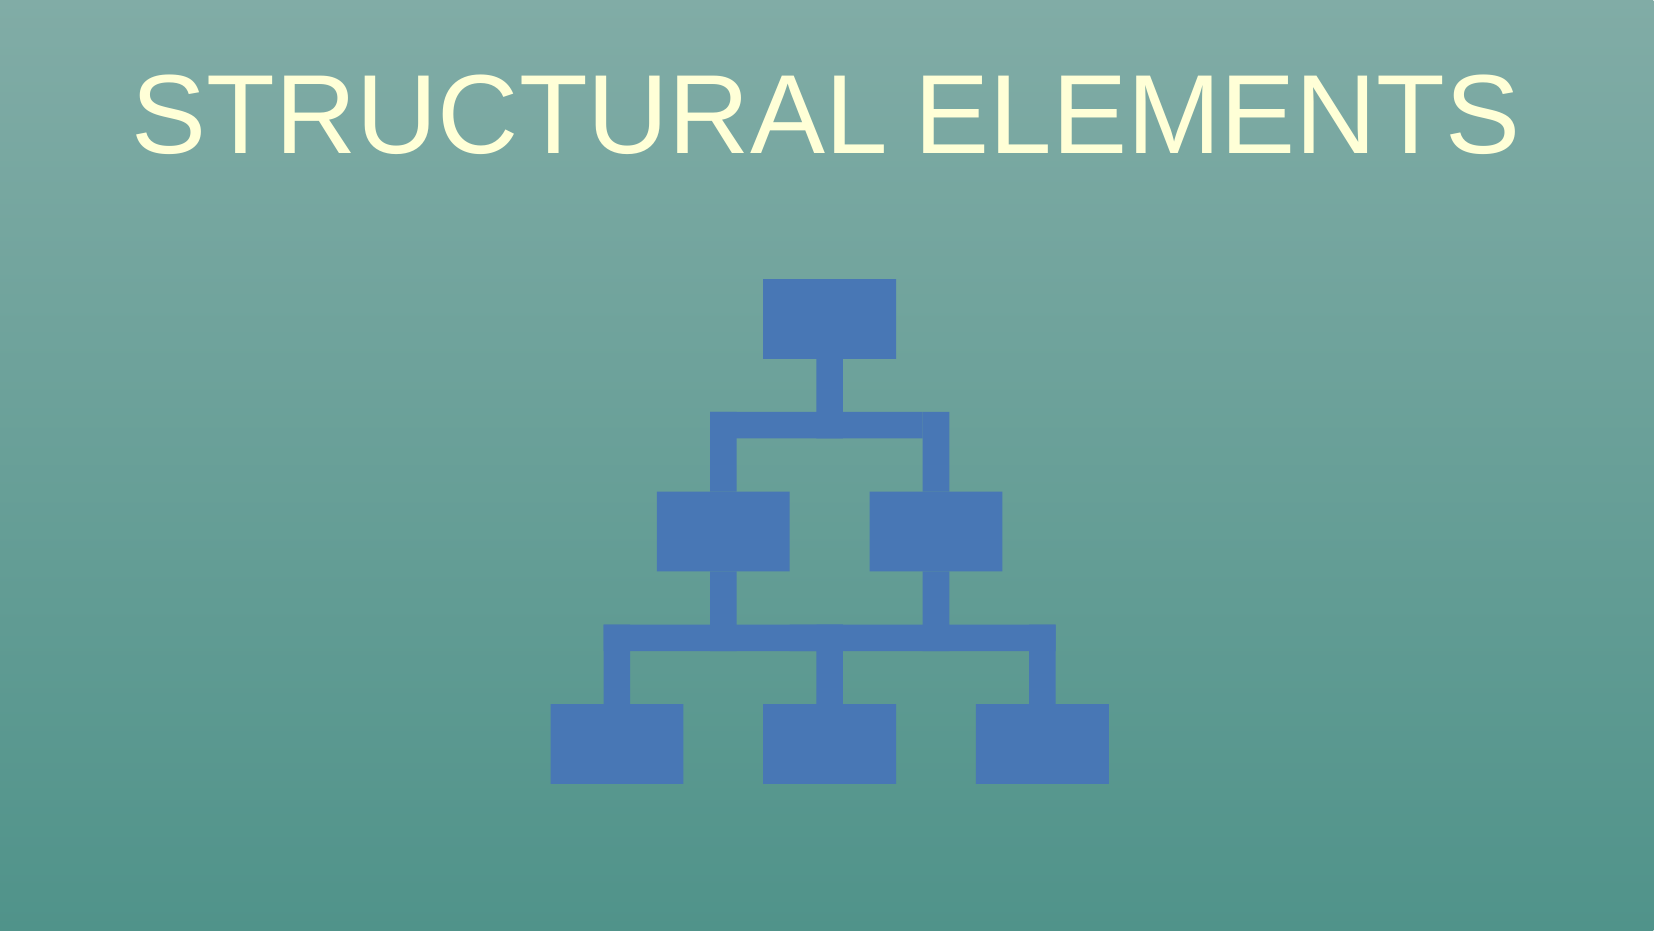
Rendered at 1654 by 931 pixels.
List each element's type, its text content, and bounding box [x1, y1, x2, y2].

title STRUCTURAL ELEMENTS [82, 37, 1571, 193]
picture [537, 265, 1123, 798]
